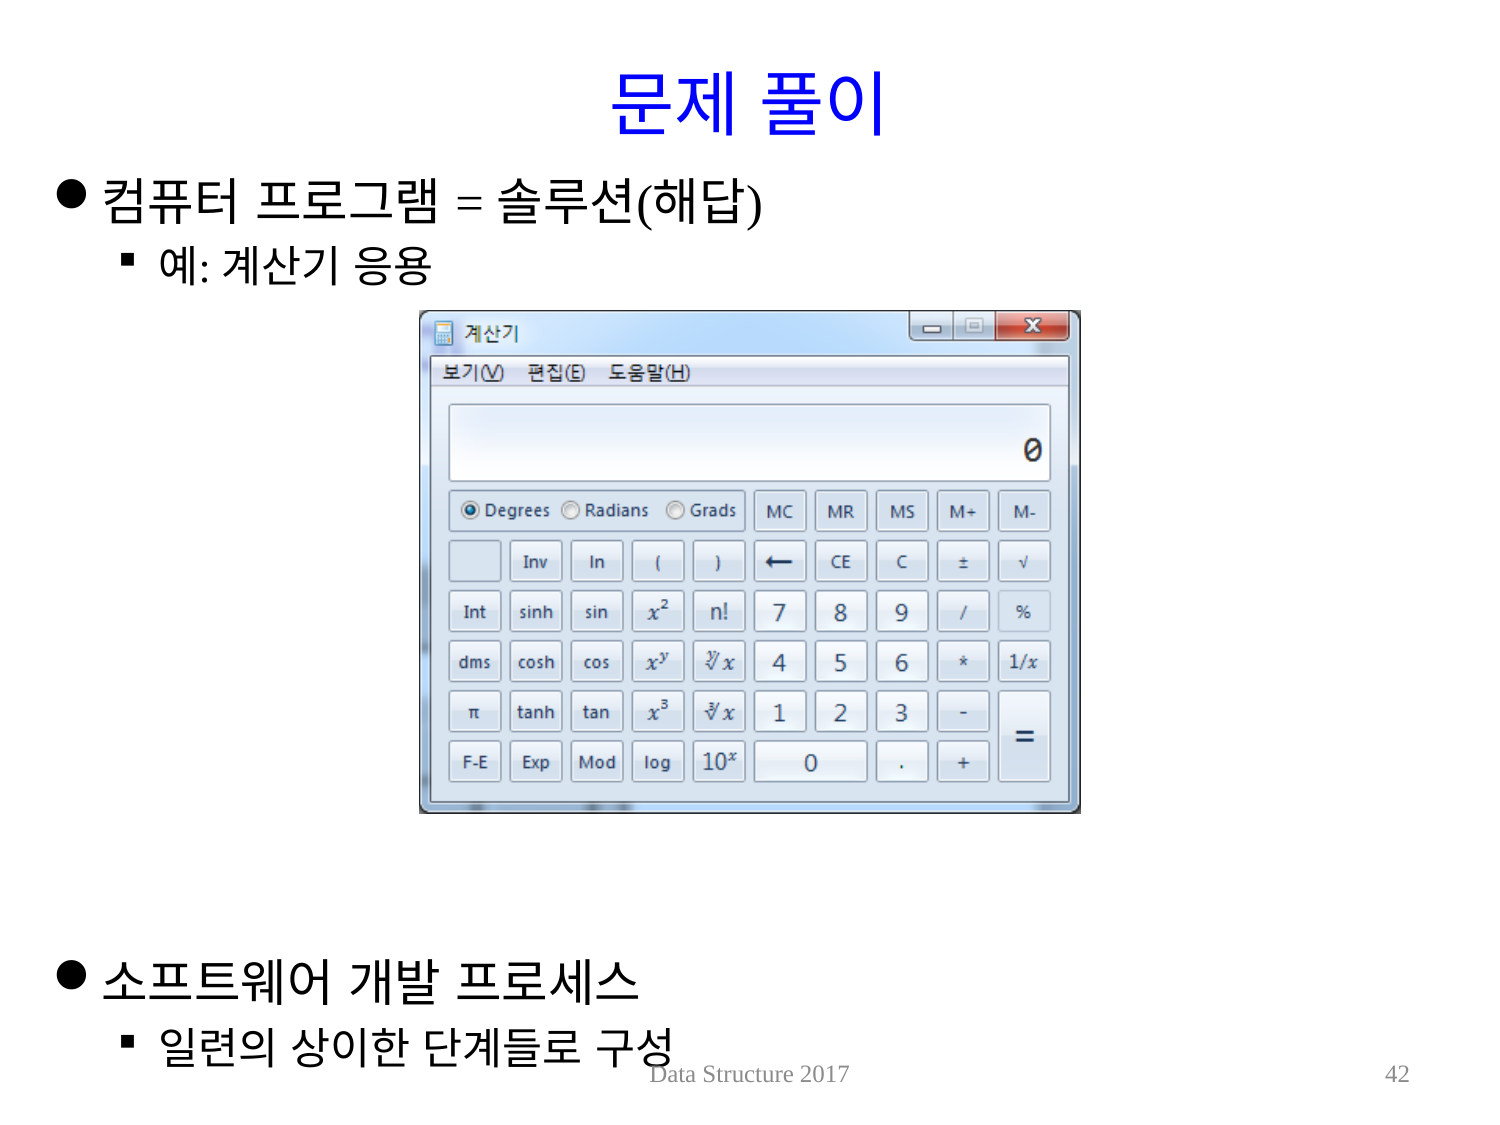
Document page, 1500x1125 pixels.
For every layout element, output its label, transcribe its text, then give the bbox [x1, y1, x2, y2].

list 컴퓨터 프로그램 = 솔루션(해답) 예: 계산기 응용 소프트웨어 개발 프로세스 일련의 상이한 단계들로 구성 [37, 162, 1450, 1083]
picture [419, 310, 1081, 815]
footer Data Structure 2017 [512, 1042, 988, 1103]
title 문제 풀이 [75, 8, 1425, 162]
slide_number <숫자> [1074, 1042, 1425, 1103]
